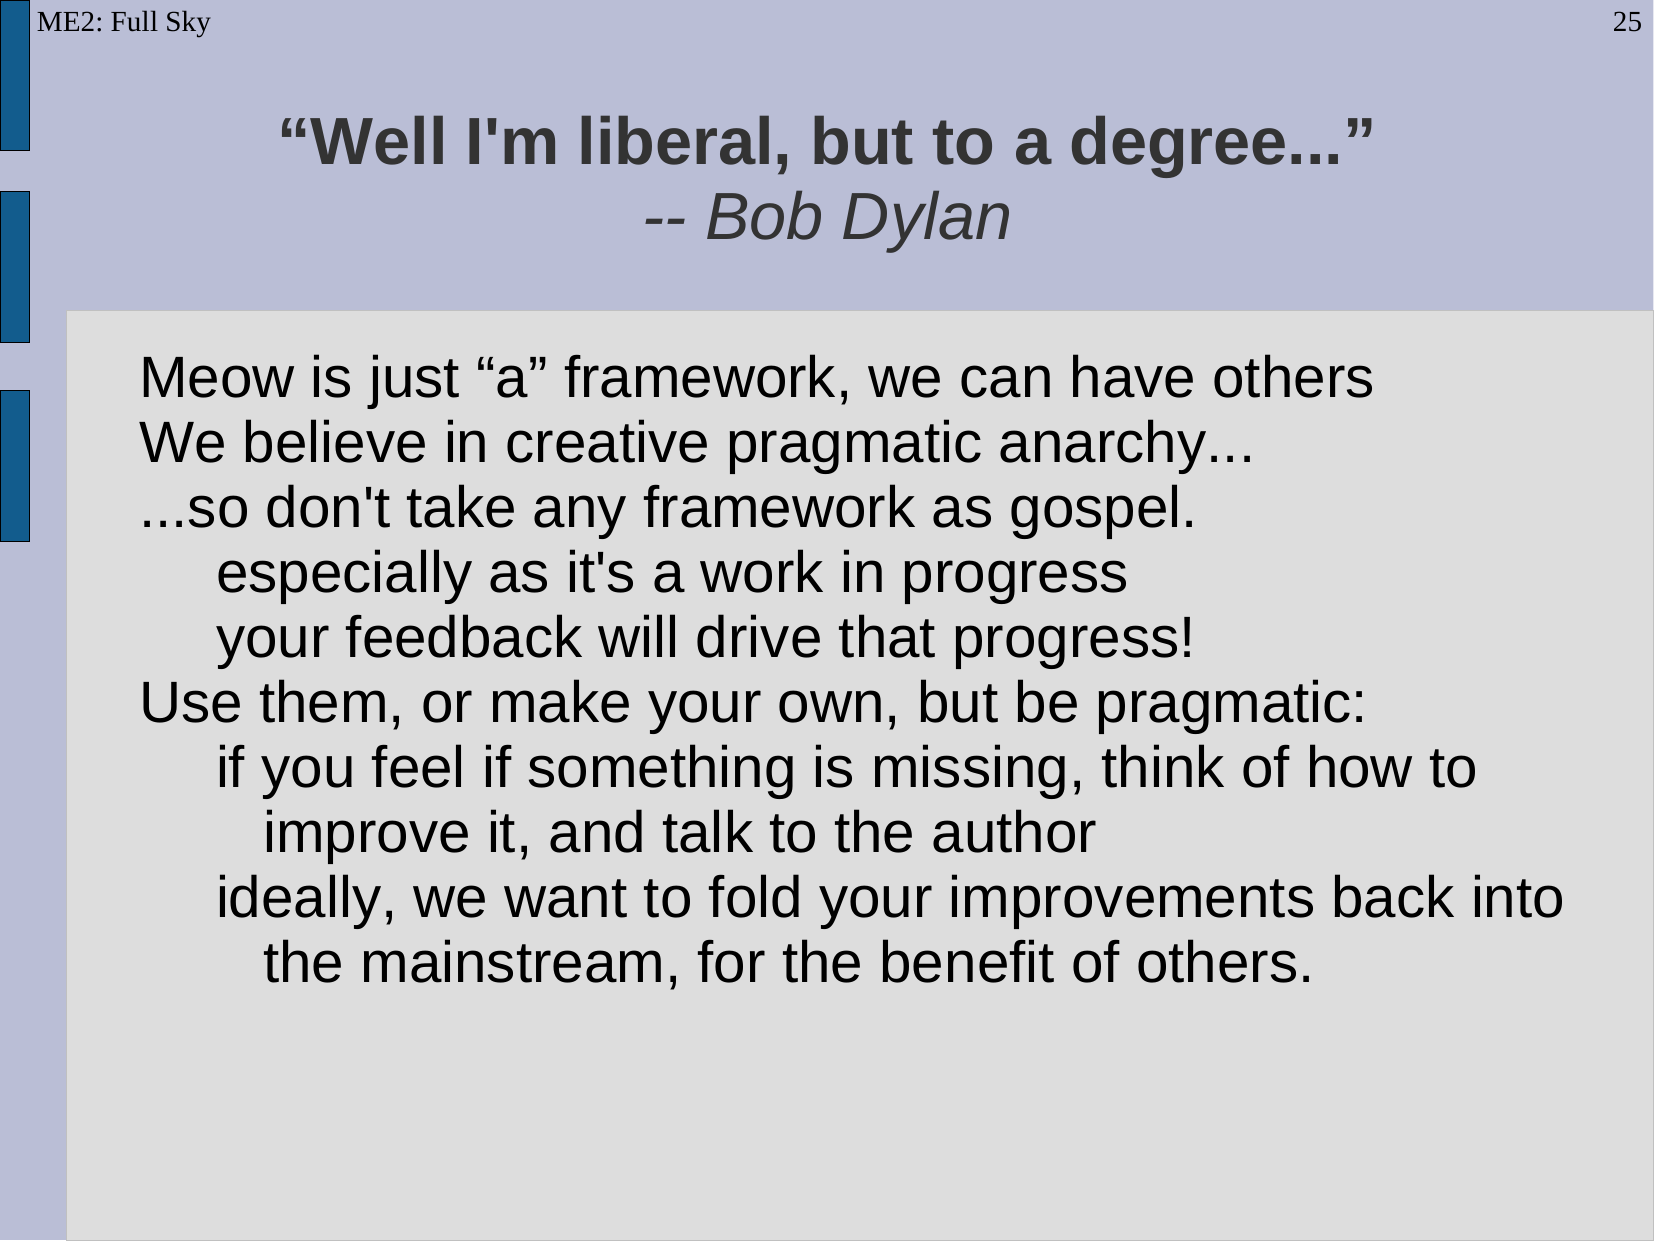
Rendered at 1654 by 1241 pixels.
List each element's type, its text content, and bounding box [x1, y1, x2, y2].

list Meow is just “a” framework, we can have others We believe in creative pragmatic anarchy... ...so don't take any framework as gospel. especially as it's a work in progress your feedback will drive that progress! Use them, or make your own, but be pragmatic: if you feel if something is missing, think of how to improve it, and talk to the author ideally, we want to fold your improvements back into the mainstream, for the benefit of others. [121, 344, 1625, 1127]
title “Well I'm liberal, but to a degree...” -- Bob Dylan [121, 59, 1534, 299]
